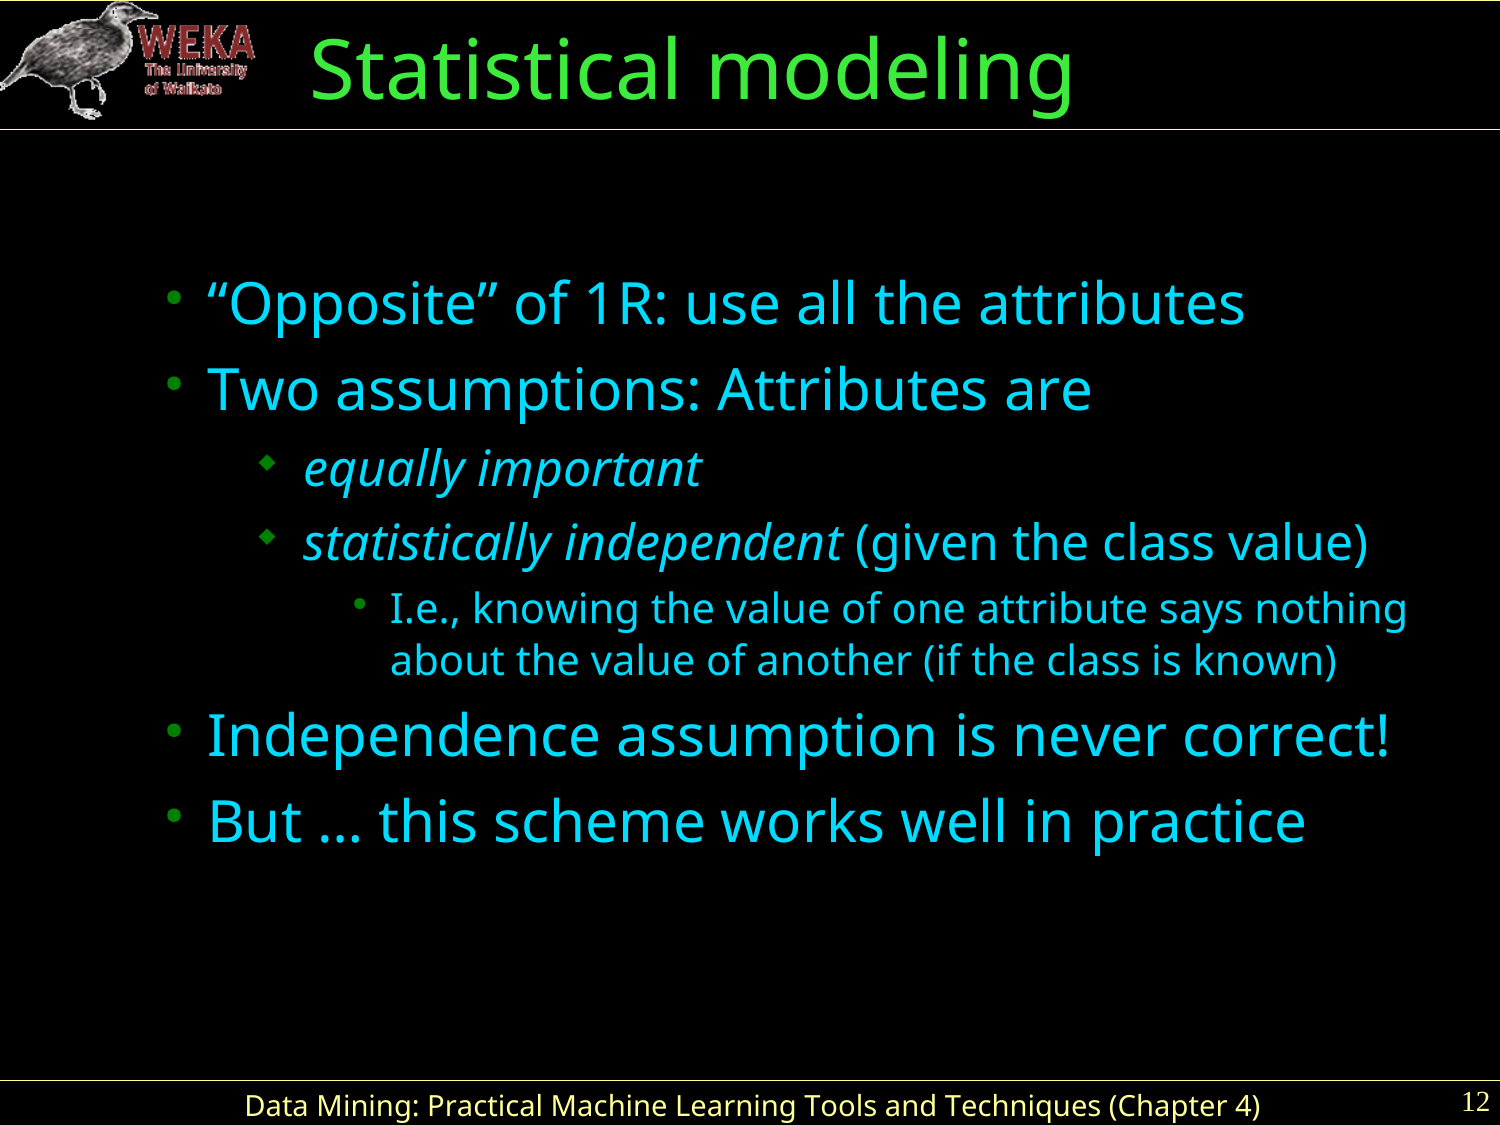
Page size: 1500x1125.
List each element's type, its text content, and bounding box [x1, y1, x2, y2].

picture [0, 1, 266, 129]
text_box “Opposite” of 1R: use all the attributes Two assumptions: Attributes are equally important statistically independent (given the class value) I.e., knowing the value of one attribute says nothing about the value of another (if the class is known) Independence assumption is never correct! But … this scheme works well in practice [150, 260, 1426, 936]
title Statistical modeling [295, 0, 1500, 148]
